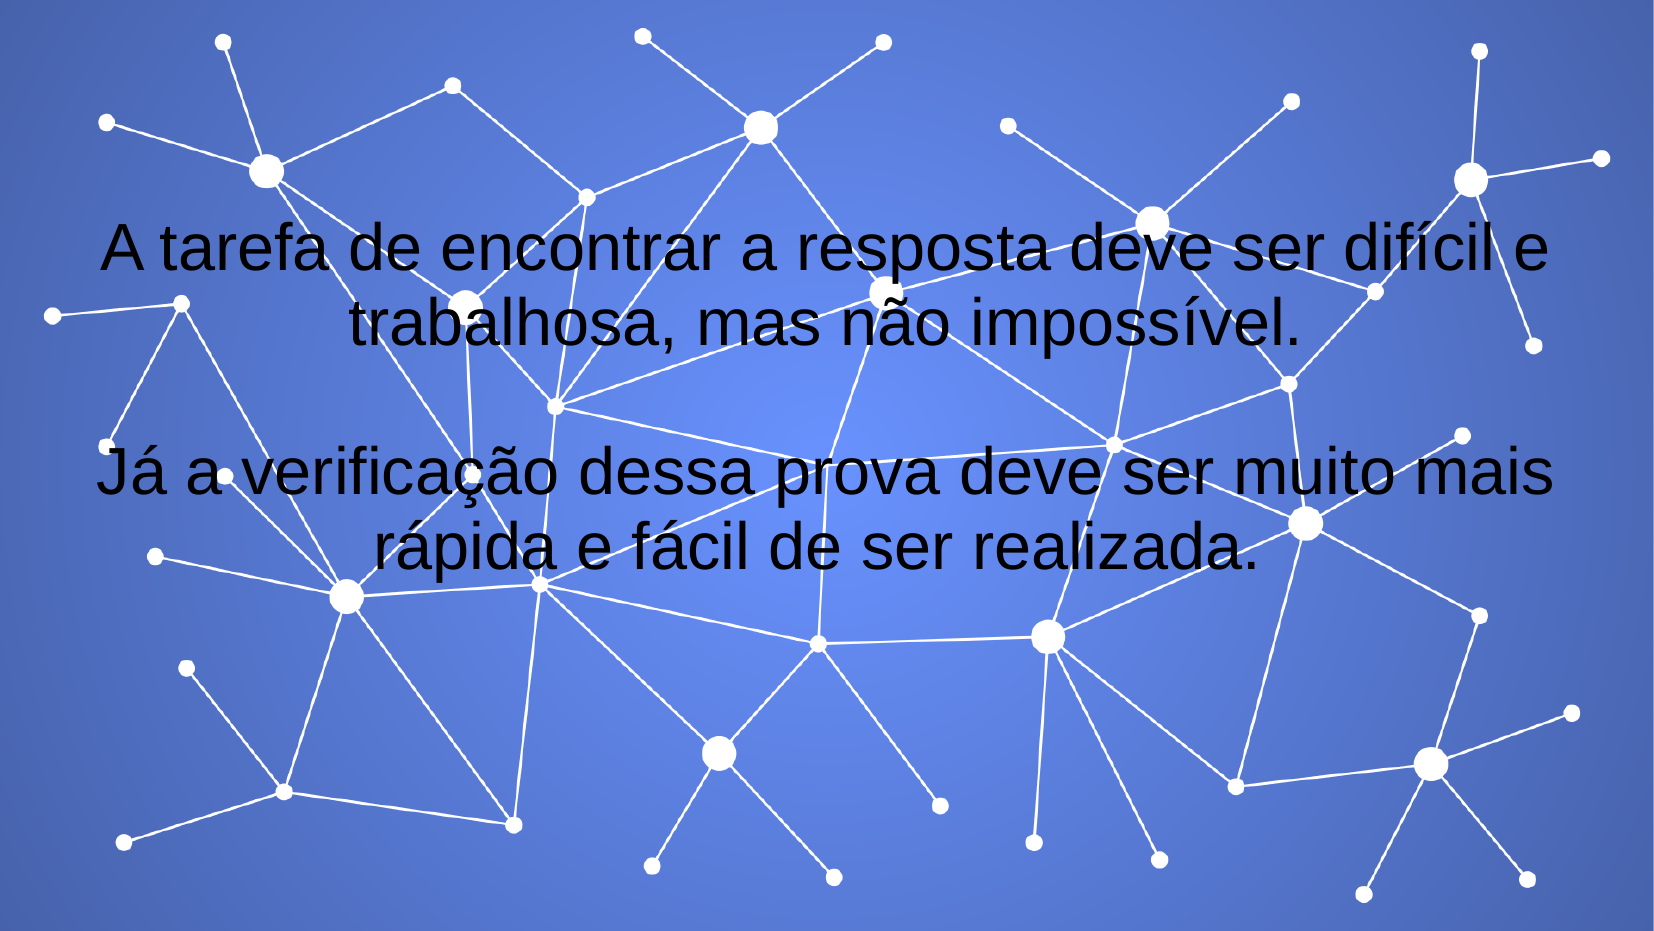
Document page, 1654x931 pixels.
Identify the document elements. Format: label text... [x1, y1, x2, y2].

picture [0, 0, 1654, 931]
subtitle A tarefa de encontrar a resposta deve ser difícil e trabalhosa, mas não impossível. Já a verificação dessa prova deve ser muito mais rápida e fácil de ser realizada. [82, 37, 1571, 757]
